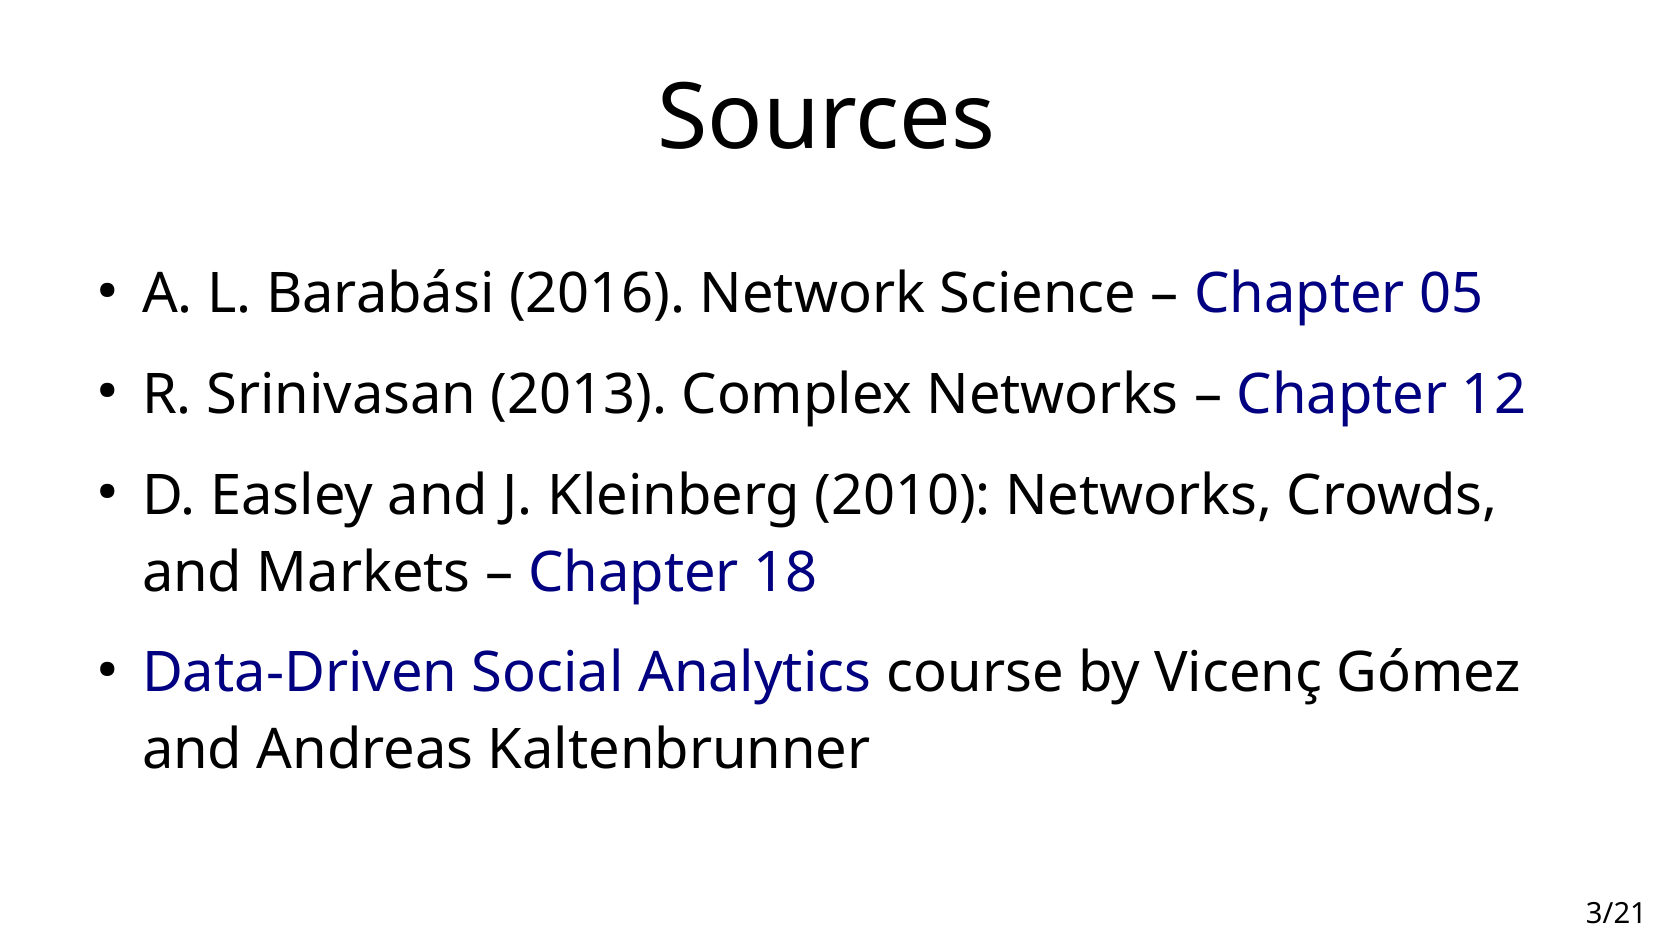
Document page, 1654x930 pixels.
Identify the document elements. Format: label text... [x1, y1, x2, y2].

title Sources [82, 1, 1571, 225]
list A. L. Barabási (2016). Network Science – Chapter 05 R. Srinivasan (2013). Complex Networks – Chapter 12 D. Easley and J. Kleinberg (2010): Networks, Crowds, and Markets – Chapter 18 Data-Driven Social Analytics course by Vicenç Gómez and Andreas Kaltenbrunner [82, 252, 1571, 793]
